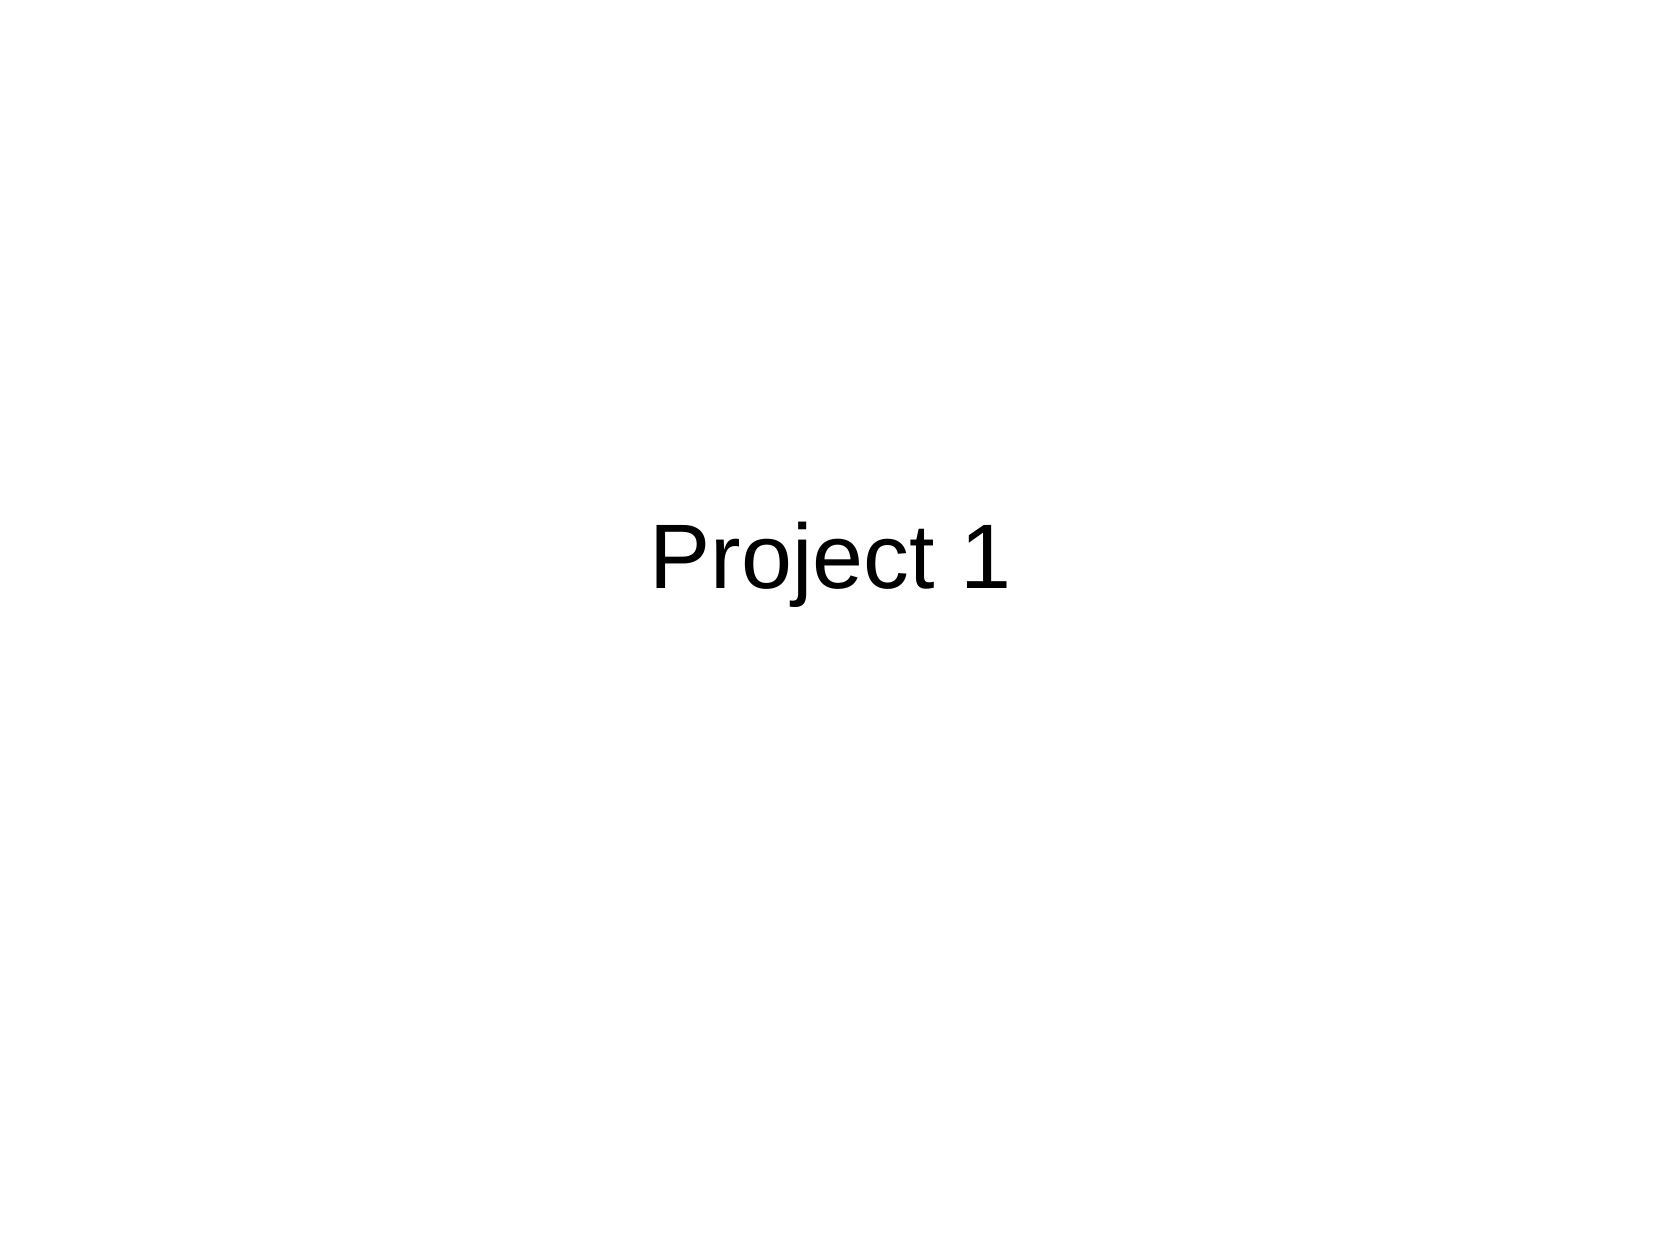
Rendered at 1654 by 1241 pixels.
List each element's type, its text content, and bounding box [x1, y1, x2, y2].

title Project 1 [86, 452, 1576, 661]
